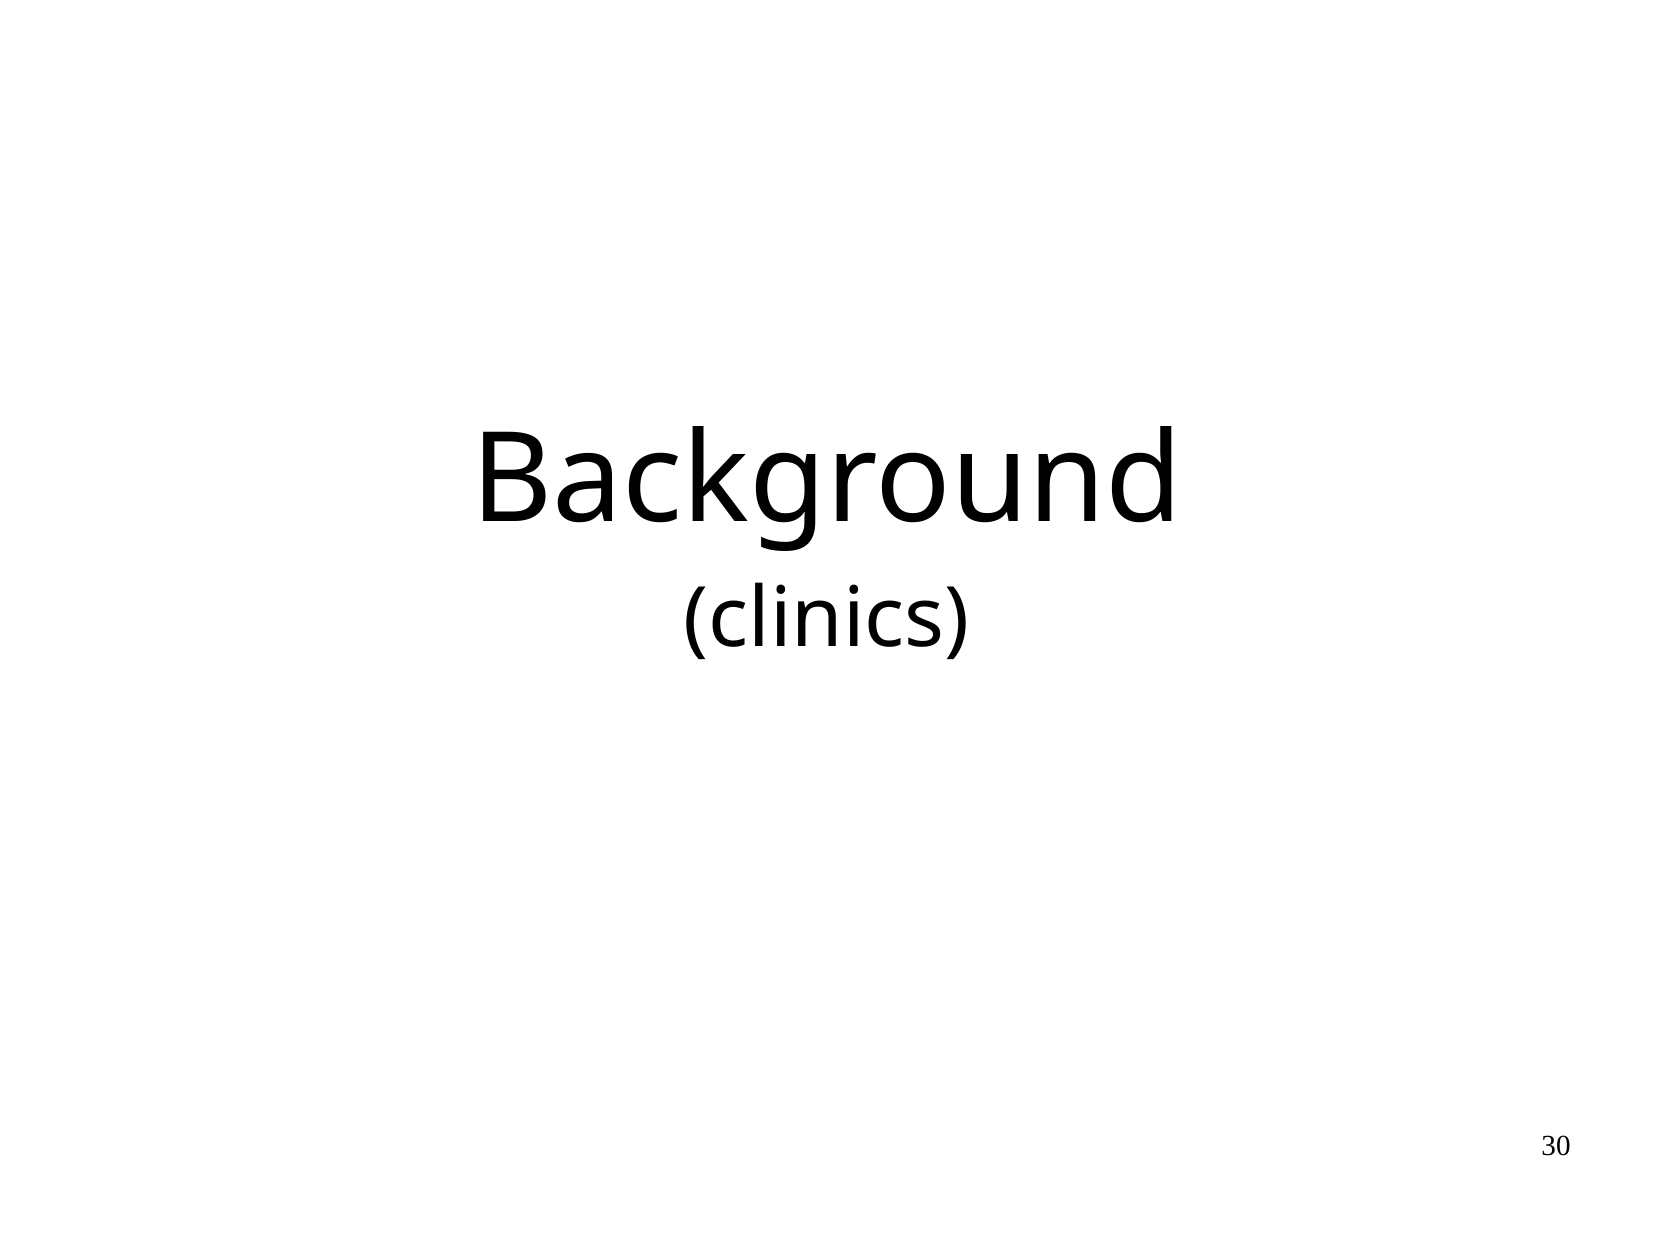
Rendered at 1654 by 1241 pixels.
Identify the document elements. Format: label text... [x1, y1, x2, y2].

text_box Background (clinics) [82, 49, 1571, 1010]
